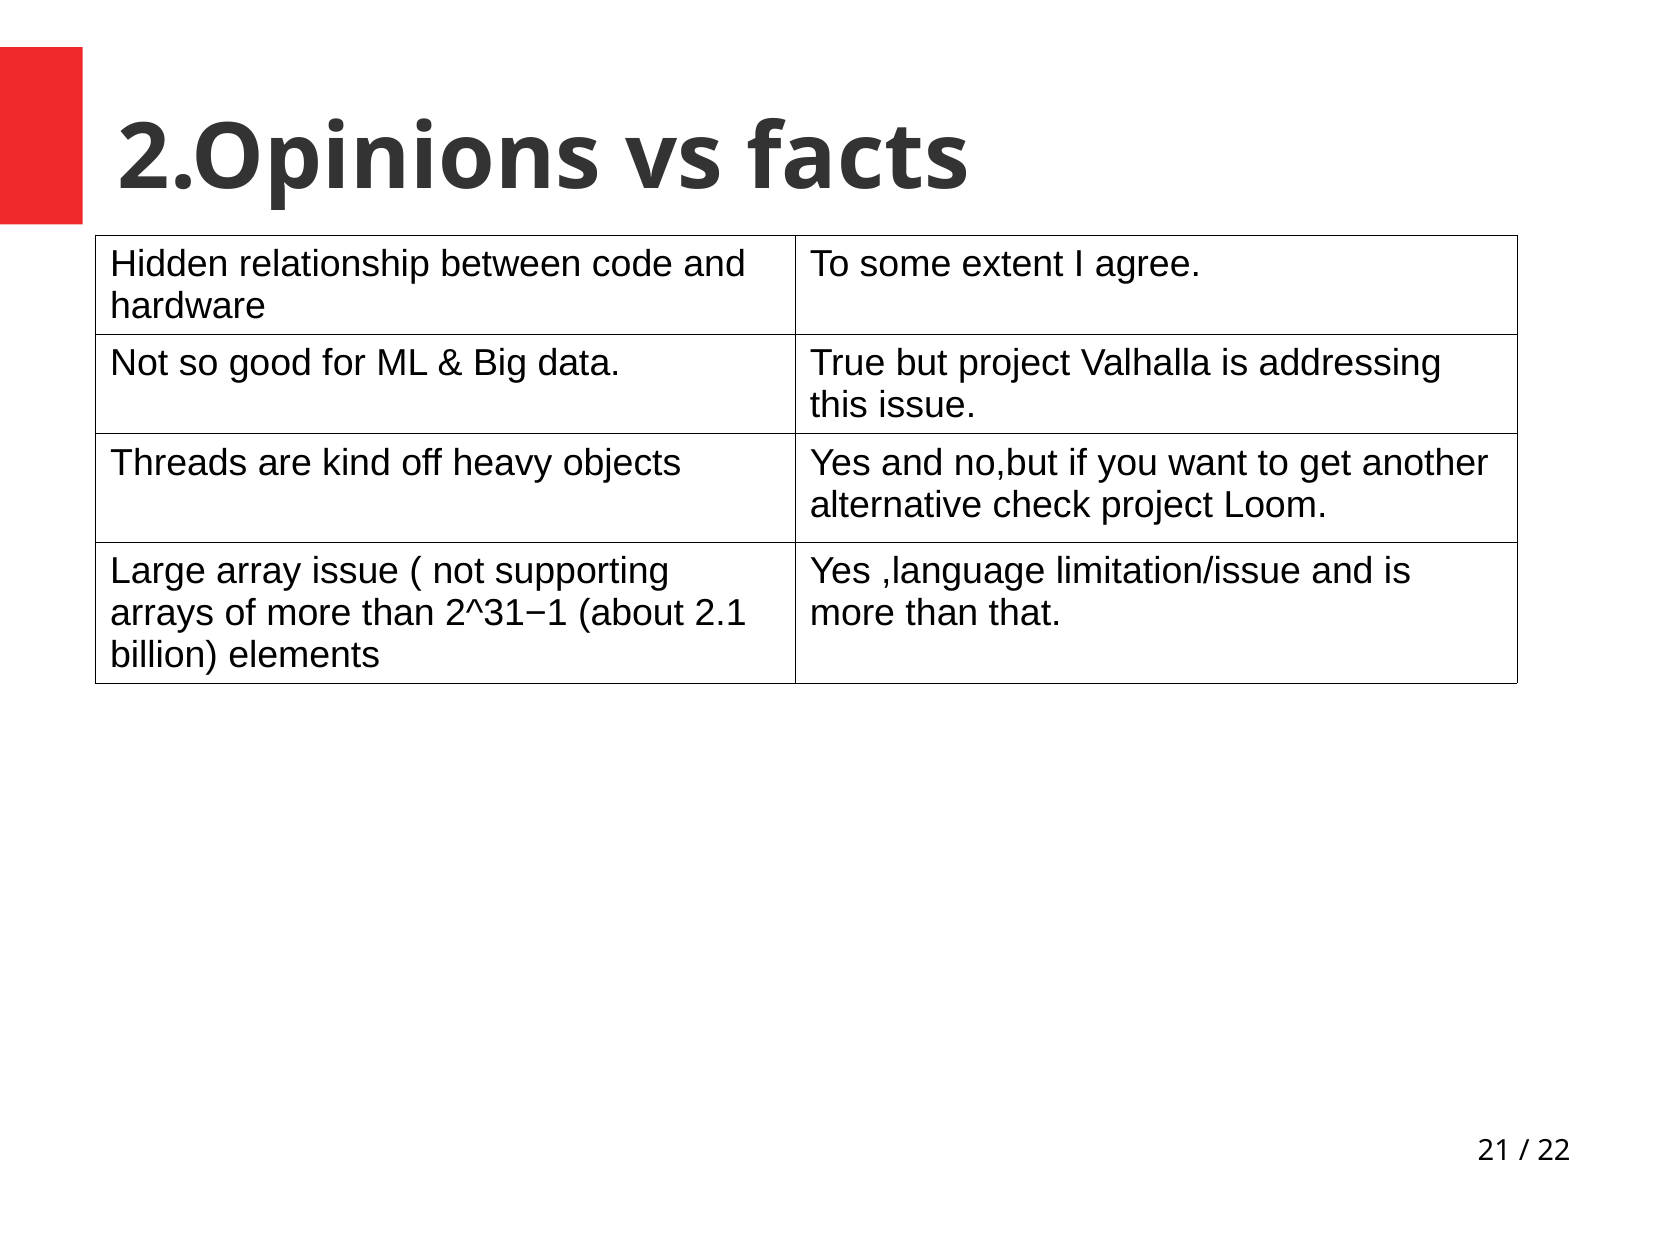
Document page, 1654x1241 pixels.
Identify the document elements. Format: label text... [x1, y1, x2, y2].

title 2.Opinions vs facts [117, 49, 1571, 257]
table_cell Yes and no,but if you want to get another alternative check project Loom. [796, 434, 1517, 542]
table_cell Yes ,language limitation/issue and is more than that. [796, 543, 1517, 683]
table_cell Threads are kind off heavy objects [96, 434, 795, 542]
table_cell Large array issue ( not supporting arrays of more than 2^31−1 (about 2.1 billion) elements [96, 543, 795, 683]
table_header Hidden relationship between code and hardware [96, 236, 795, 334]
table_cell True but project Valhalla is addressing this issue. [796, 335, 1517, 433]
table_header To some extent I agree. [796, 236, 1517, 334]
table_cell Not so good for ML & Big data. [96, 335, 795, 433]
